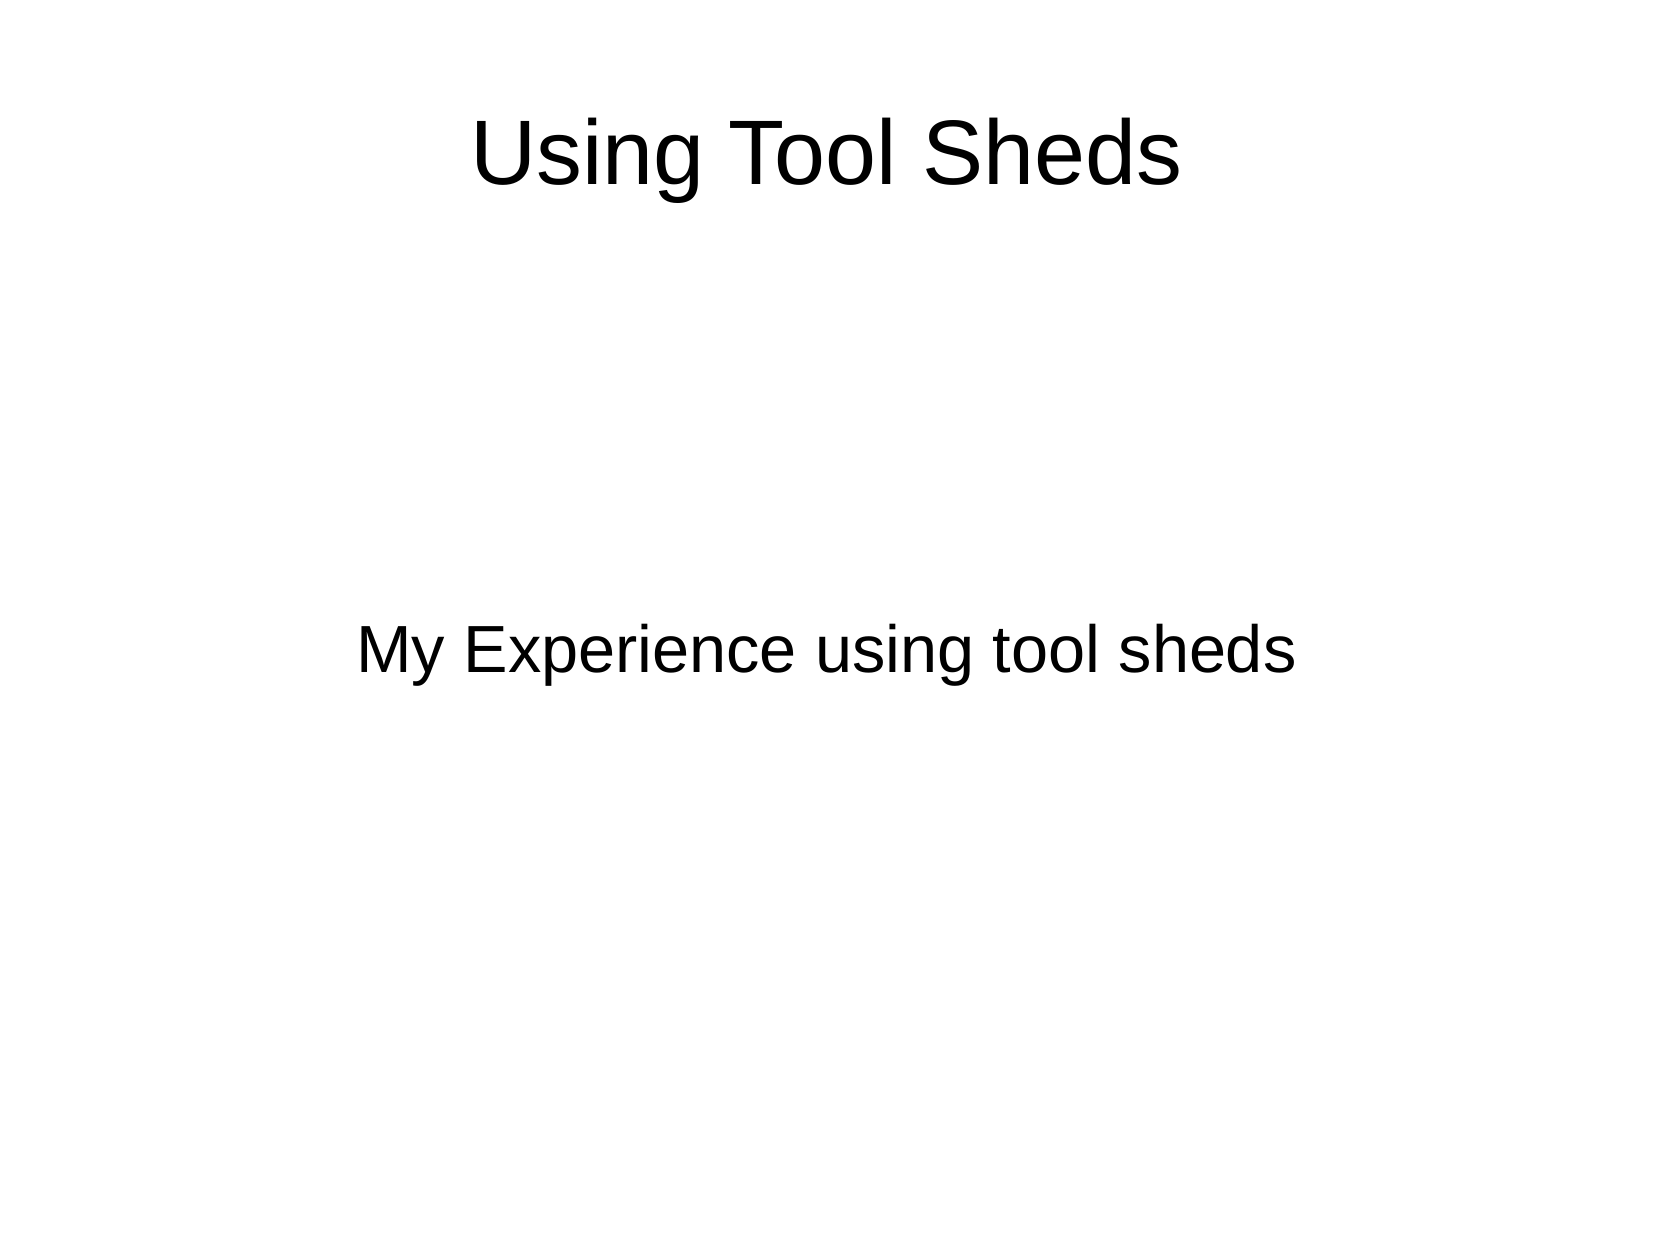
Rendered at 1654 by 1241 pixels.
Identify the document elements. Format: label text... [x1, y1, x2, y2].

subtitle My Experience using tool sheds [82, 290, 1571, 1010]
title Using Tool Sheds [82, 49, 1571, 257]
